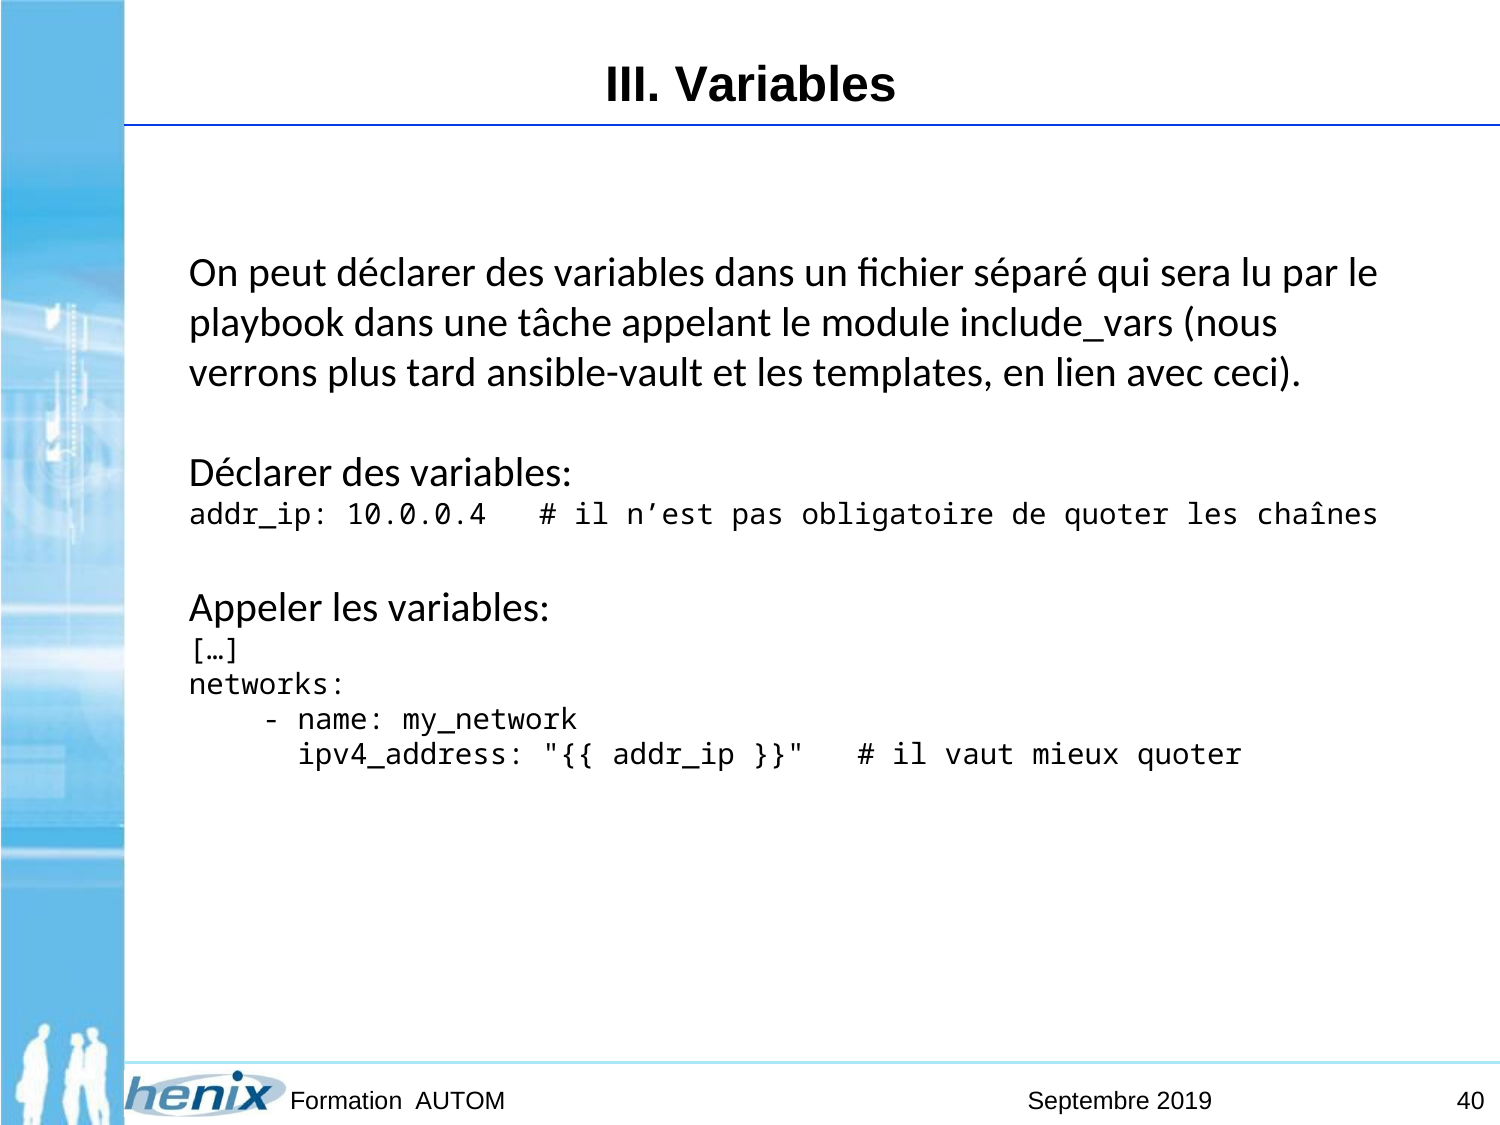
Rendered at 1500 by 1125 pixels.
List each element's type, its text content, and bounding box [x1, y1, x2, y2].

text_box On peut déclarer des variables dans un fichier séparé qui sera lu par le playbook dans une tâche appelant le module include_vars (nous verrons plus tard ansible-vault et les templates, en lien avec ceci). Déclarer des variables: addr_ip: 10.0.0.4 # il n’est pas obligatoire de quoter les chaînes Appeler les variables: […] networks: - name: my_network ipv4_address: "{{ addr_ip }}" # il vaut mieux quoter [189, 245, 1394, 806]
text_box III. Variables [138, 50, 1363, 112]
text_box <numéro> [1452, 1084, 1490, 1115]
picture [0, 0, 126, 1125]
text_box Formation AUTOM [288, 1084, 507, 1115]
text_box [123, 1070, 287, 1117]
text_box Septembre 2019 [1025, 1084, 1323, 1115]
